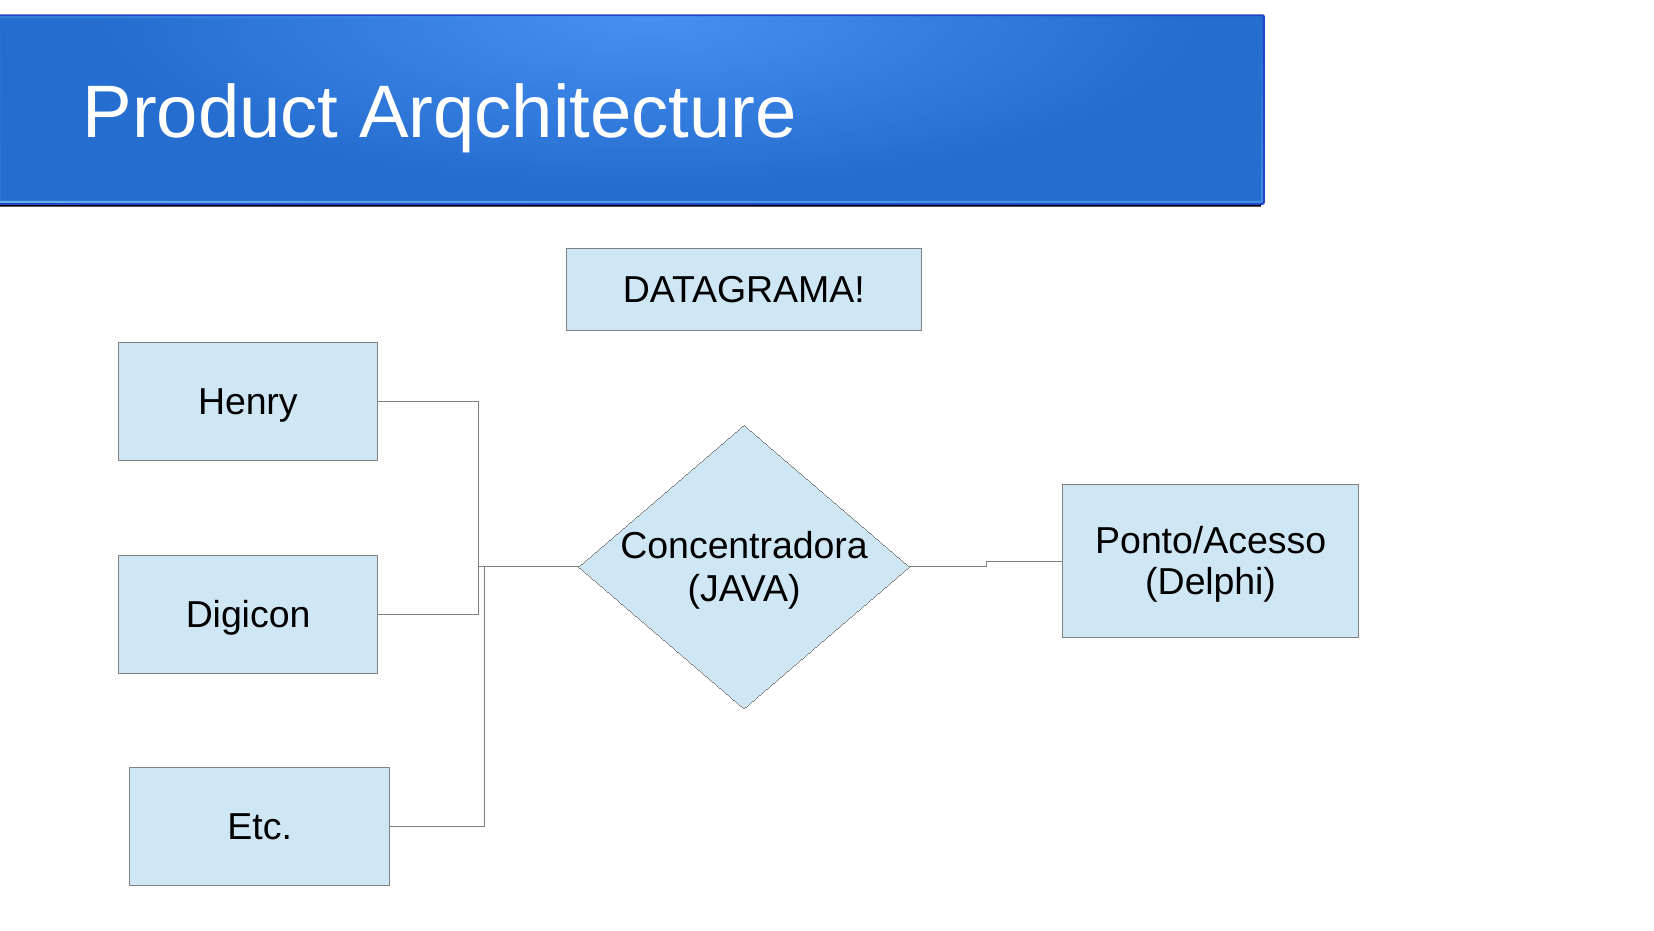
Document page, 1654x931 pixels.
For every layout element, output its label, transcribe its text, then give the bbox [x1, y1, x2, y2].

text_box Henry [118, 342, 378, 461]
text_box Ponto/Acesso (Delphi) [1062, 484, 1359, 638]
text_box Etc. [129, 767, 390, 886]
text_box Digicon [118, 555, 378, 674]
text_box DATAGRAMA! [566, 248, 922, 331]
title Product Arqchitecture [82, 35, 1235, 189]
text_box Concentradora (JAVA) [578, 425, 910, 709]
